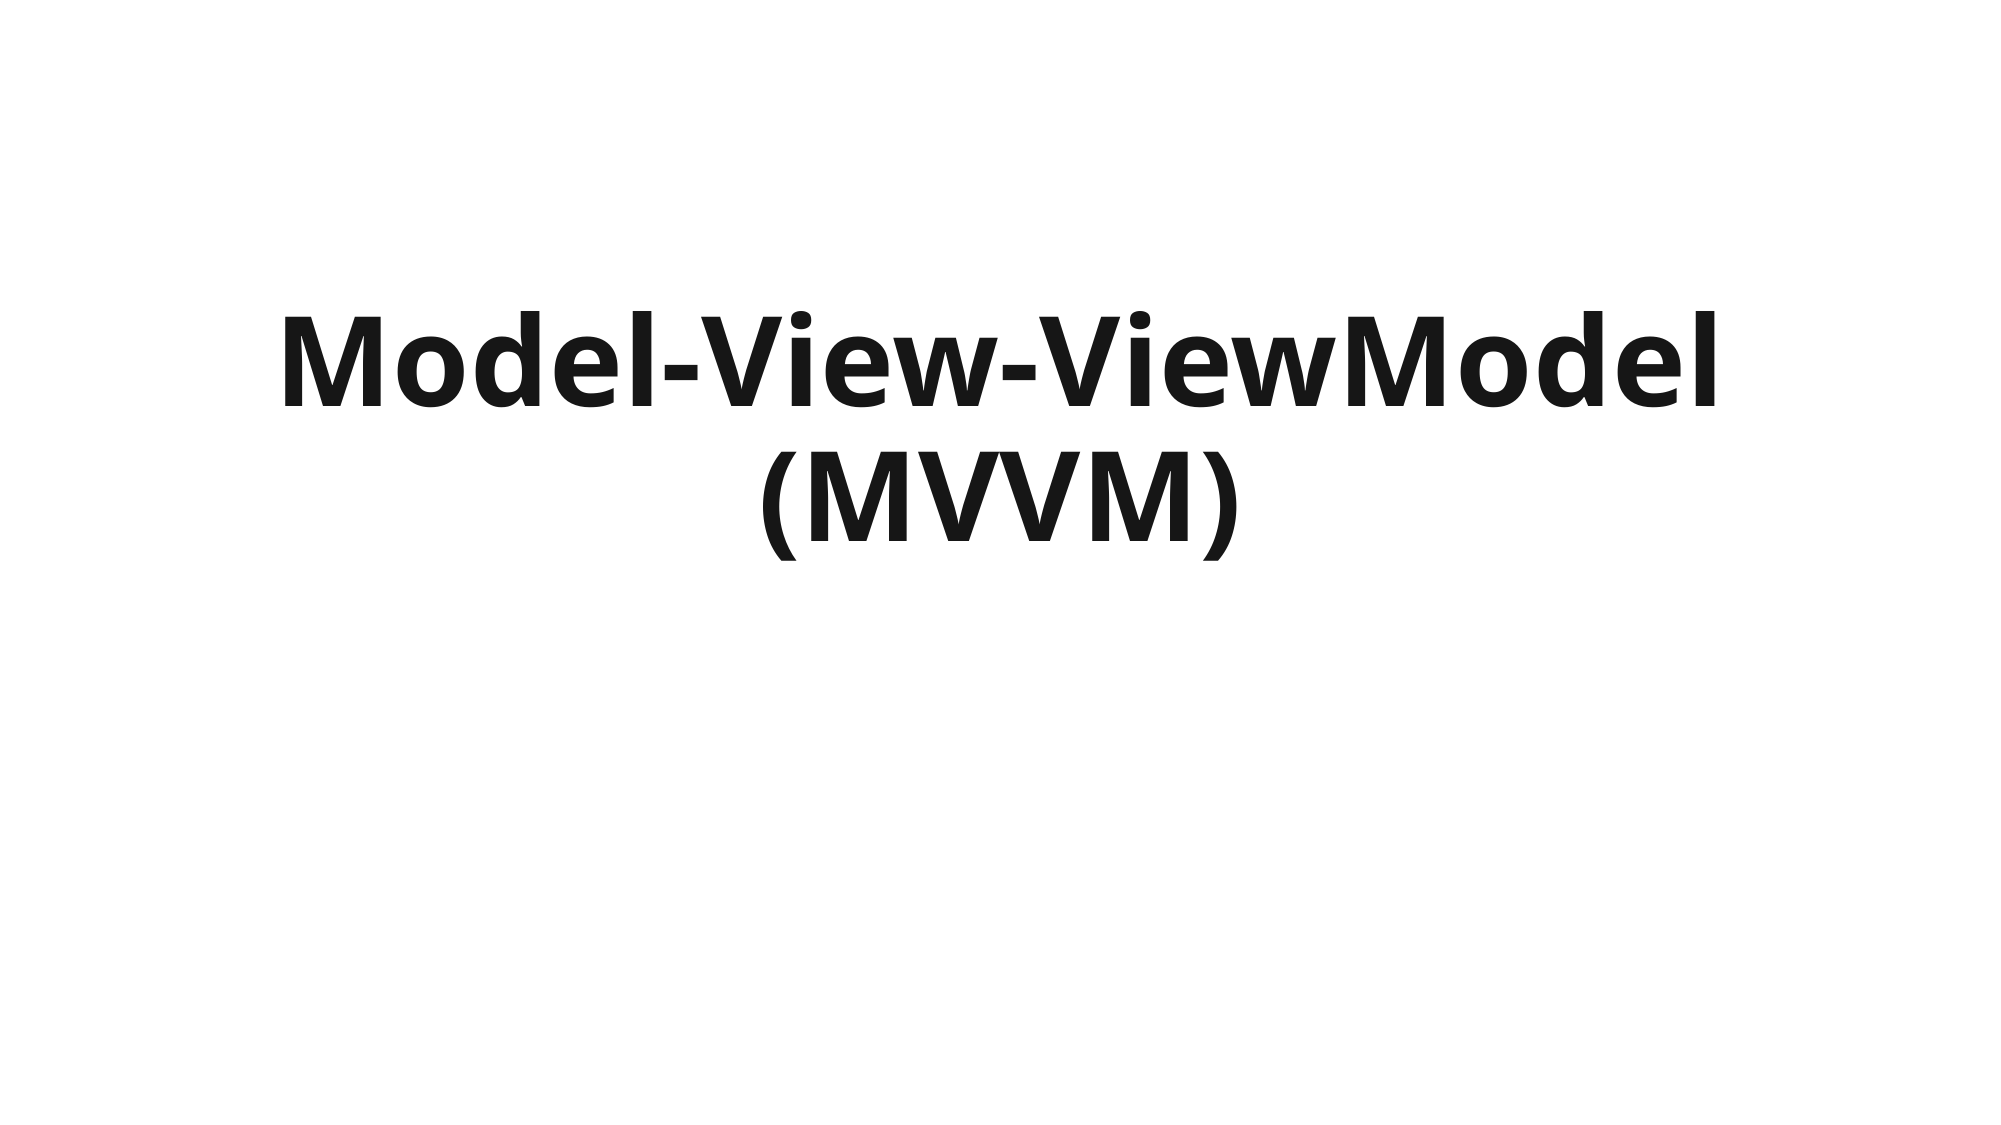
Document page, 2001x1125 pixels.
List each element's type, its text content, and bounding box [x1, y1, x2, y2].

title Model-View-ViewModel (MVVM) [249, 184, 1750, 576]
